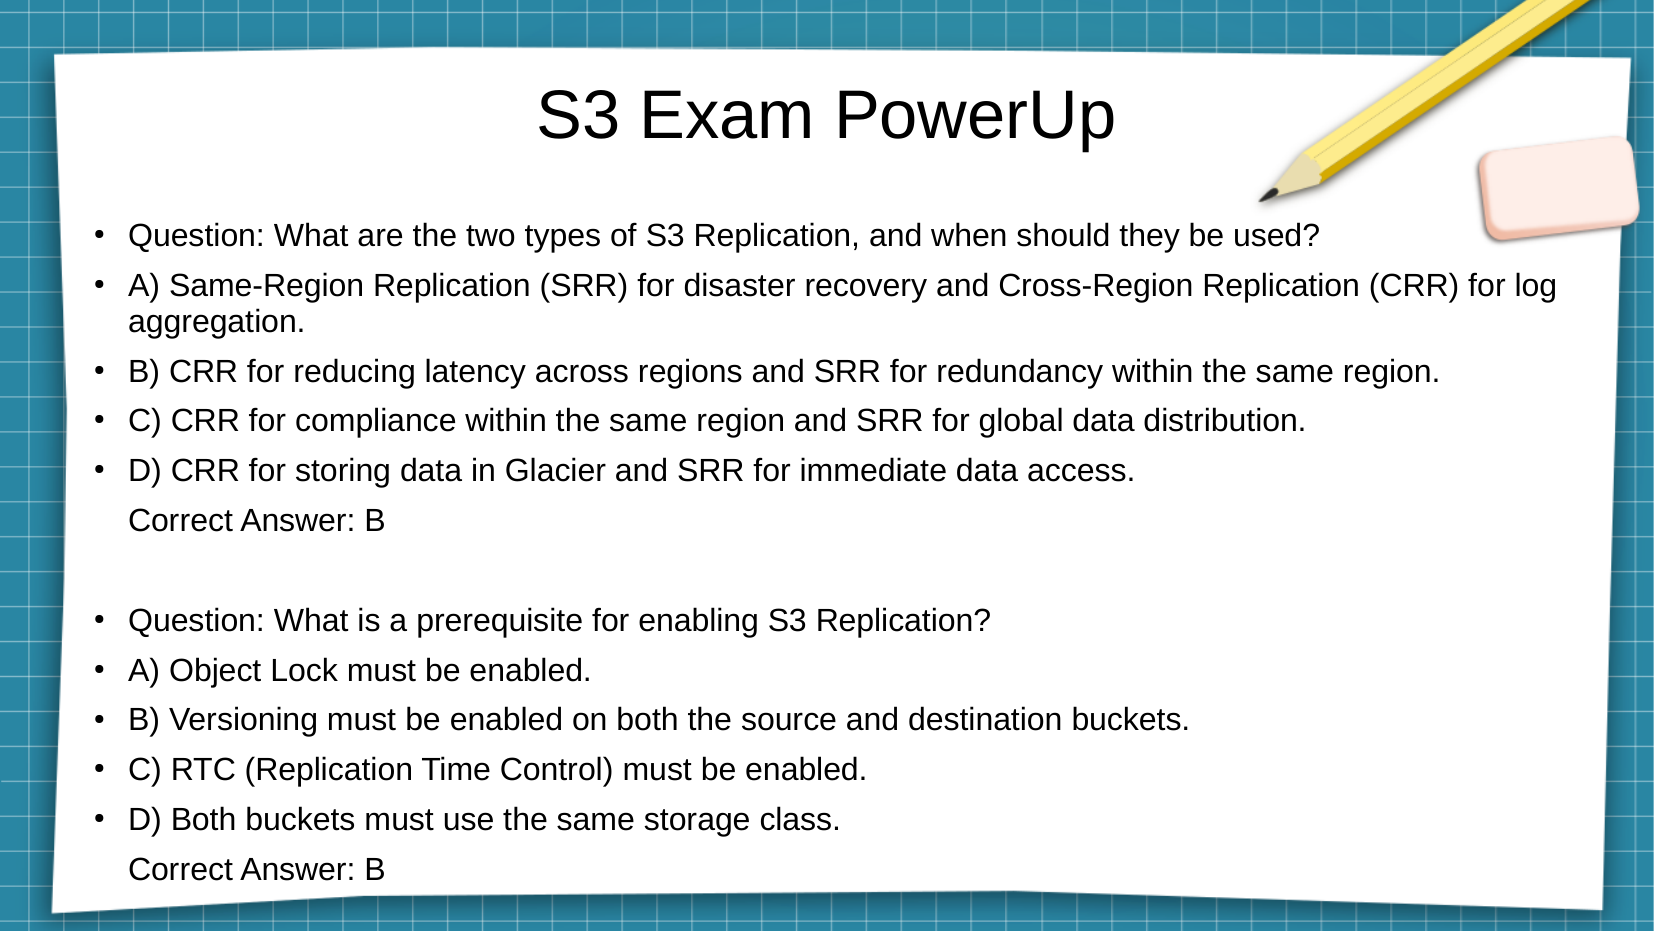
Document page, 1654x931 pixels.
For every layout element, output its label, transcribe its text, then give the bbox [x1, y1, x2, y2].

title S3 Exam PowerUp [82, 37, 1571, 193]
list Question: What are the two types of S3 Replication, and when should they be used? A) Same-Region Replication (SRR) for disaster recovery and Cross-Region Replication (CRR) for log aggregation. B) CRR for reducing latency across regions and SRR for redundancy within the same region. C) CRR for compliance within the same region and SRR for global data distribution. D) CRR for storing data in Glacier and SRR for immediate data access. Correct Answer: B Question: What is a prerequisite for enabling S3 Replication? A) Object Lock must be enabled. B) Versioning must be enabled on both the source and destination buckets. C) RTC (Replication Time Control) must be enabled. D) Both buckets must use the same storage class. Correct Answer: B [82, 217, 1571, 901]
picture [0, 0, 1654, 931]
